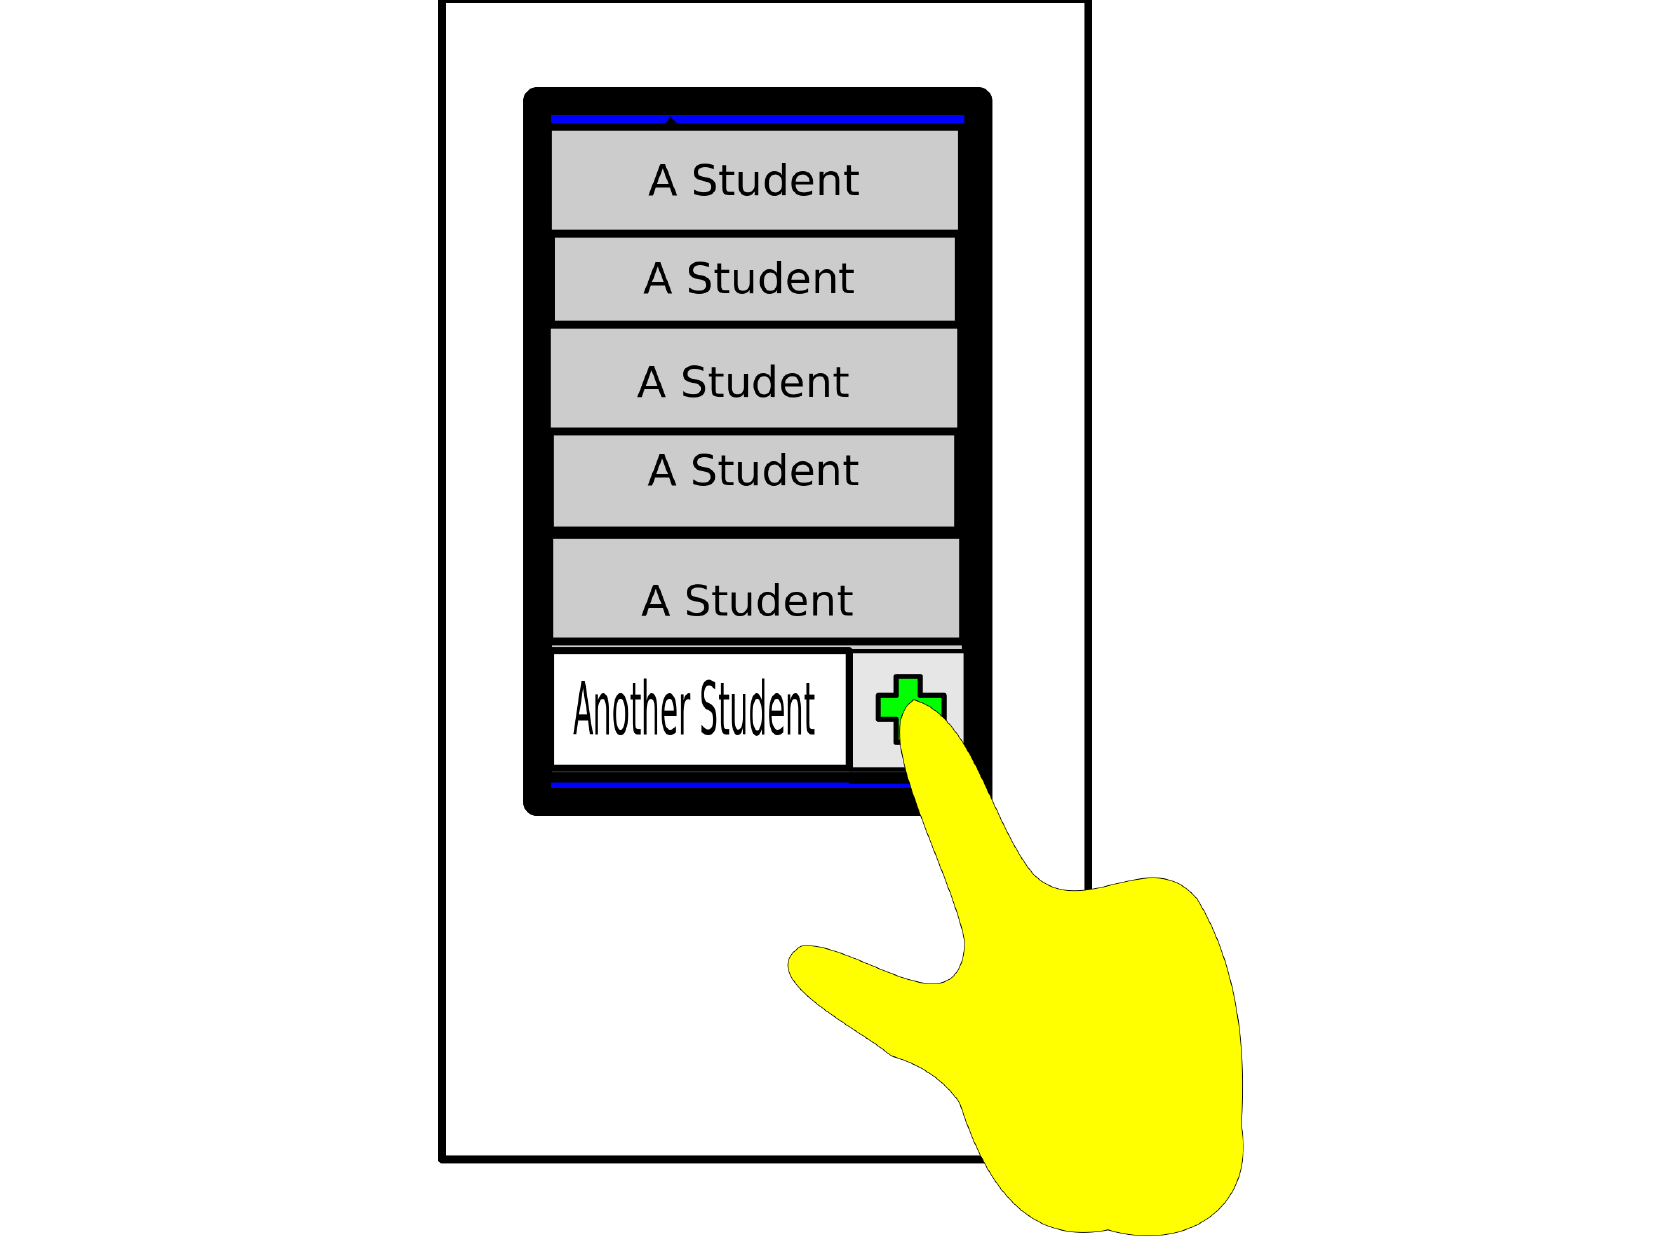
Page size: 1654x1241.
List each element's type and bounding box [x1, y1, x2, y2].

picture [438, 0, 1244, 1236]
